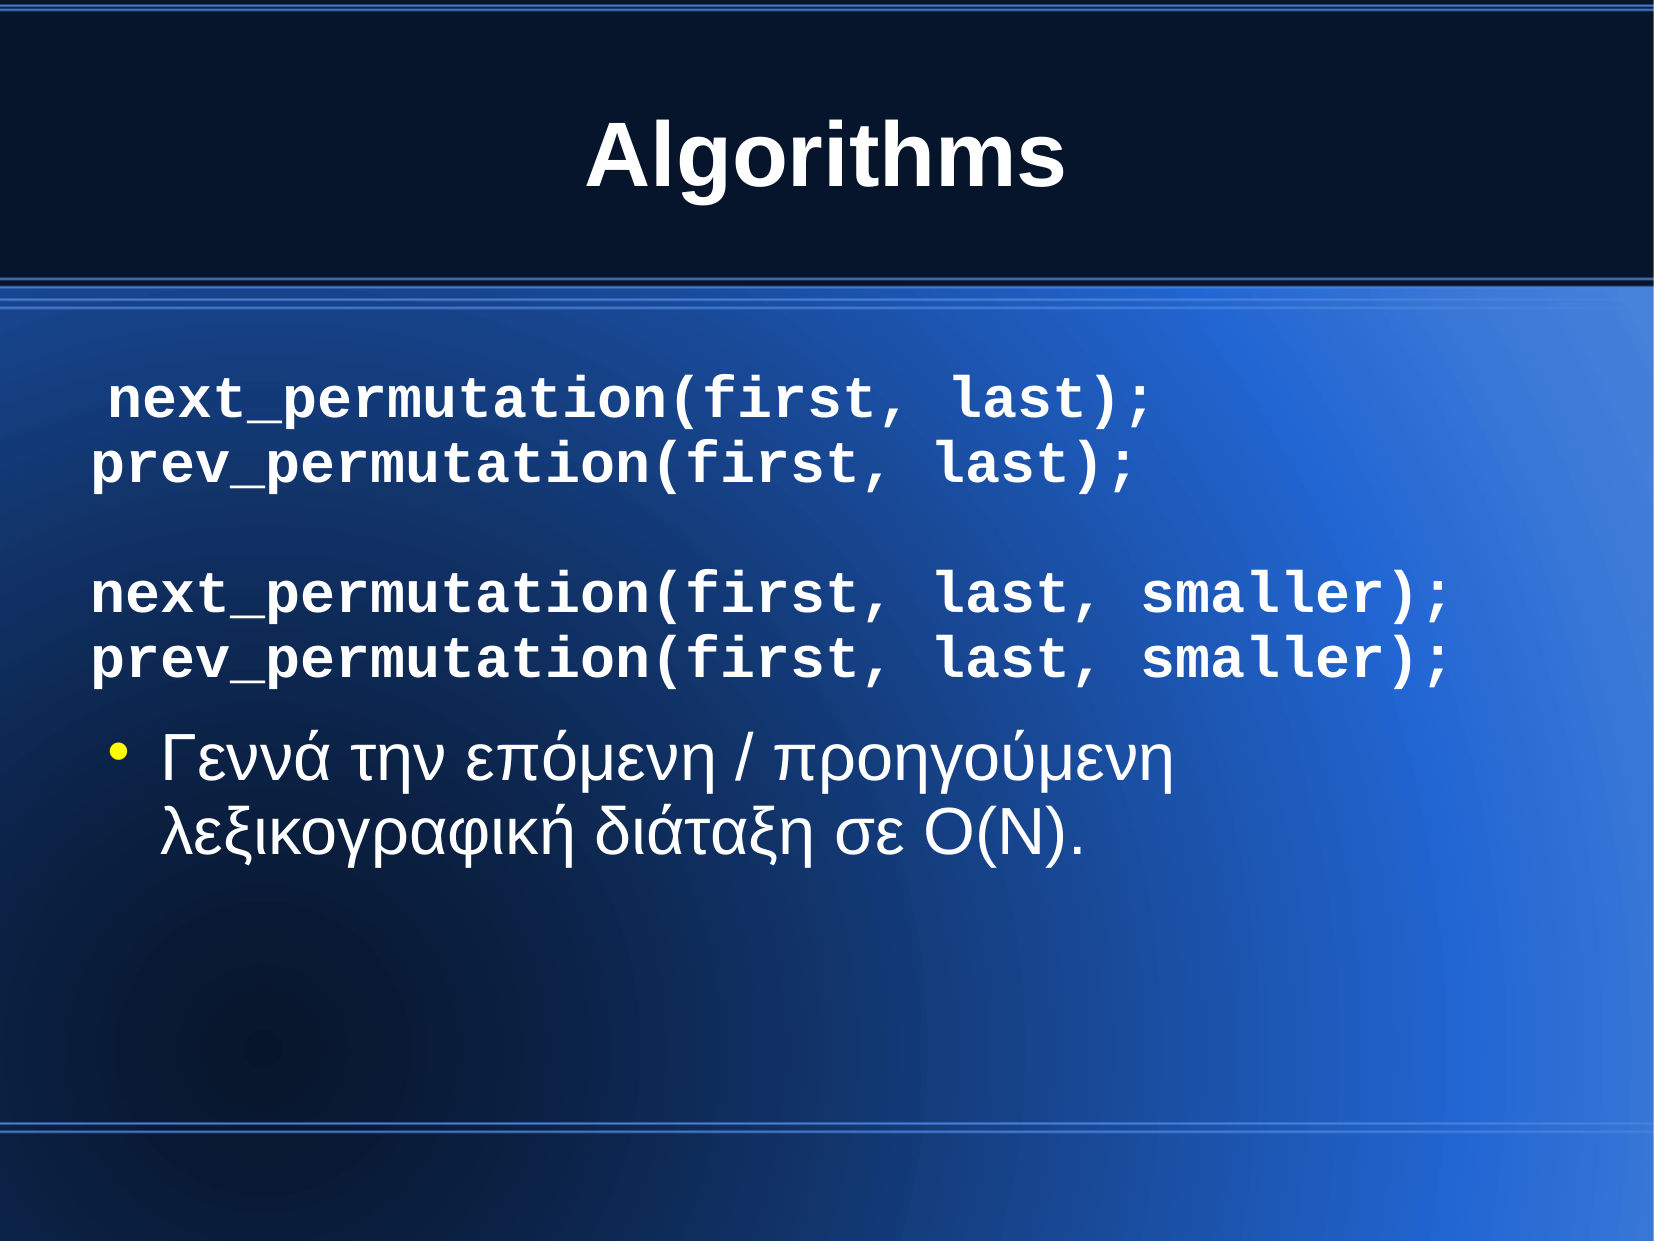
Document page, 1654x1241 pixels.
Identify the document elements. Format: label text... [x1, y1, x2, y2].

list next_permutation(first, last); prev_permutation(first, last); next_permutation(first, last, smaller); prev_permutation(first, last, smaller); Γεννά την επόμενη / προηγούμενη λεξικογραφική διάταξη σε Ο(Ν). [90, 360, 1606, 1180]
title Algorithms [82, 49, 1571, 257]
picture [0, 0, 1654, 1241]
